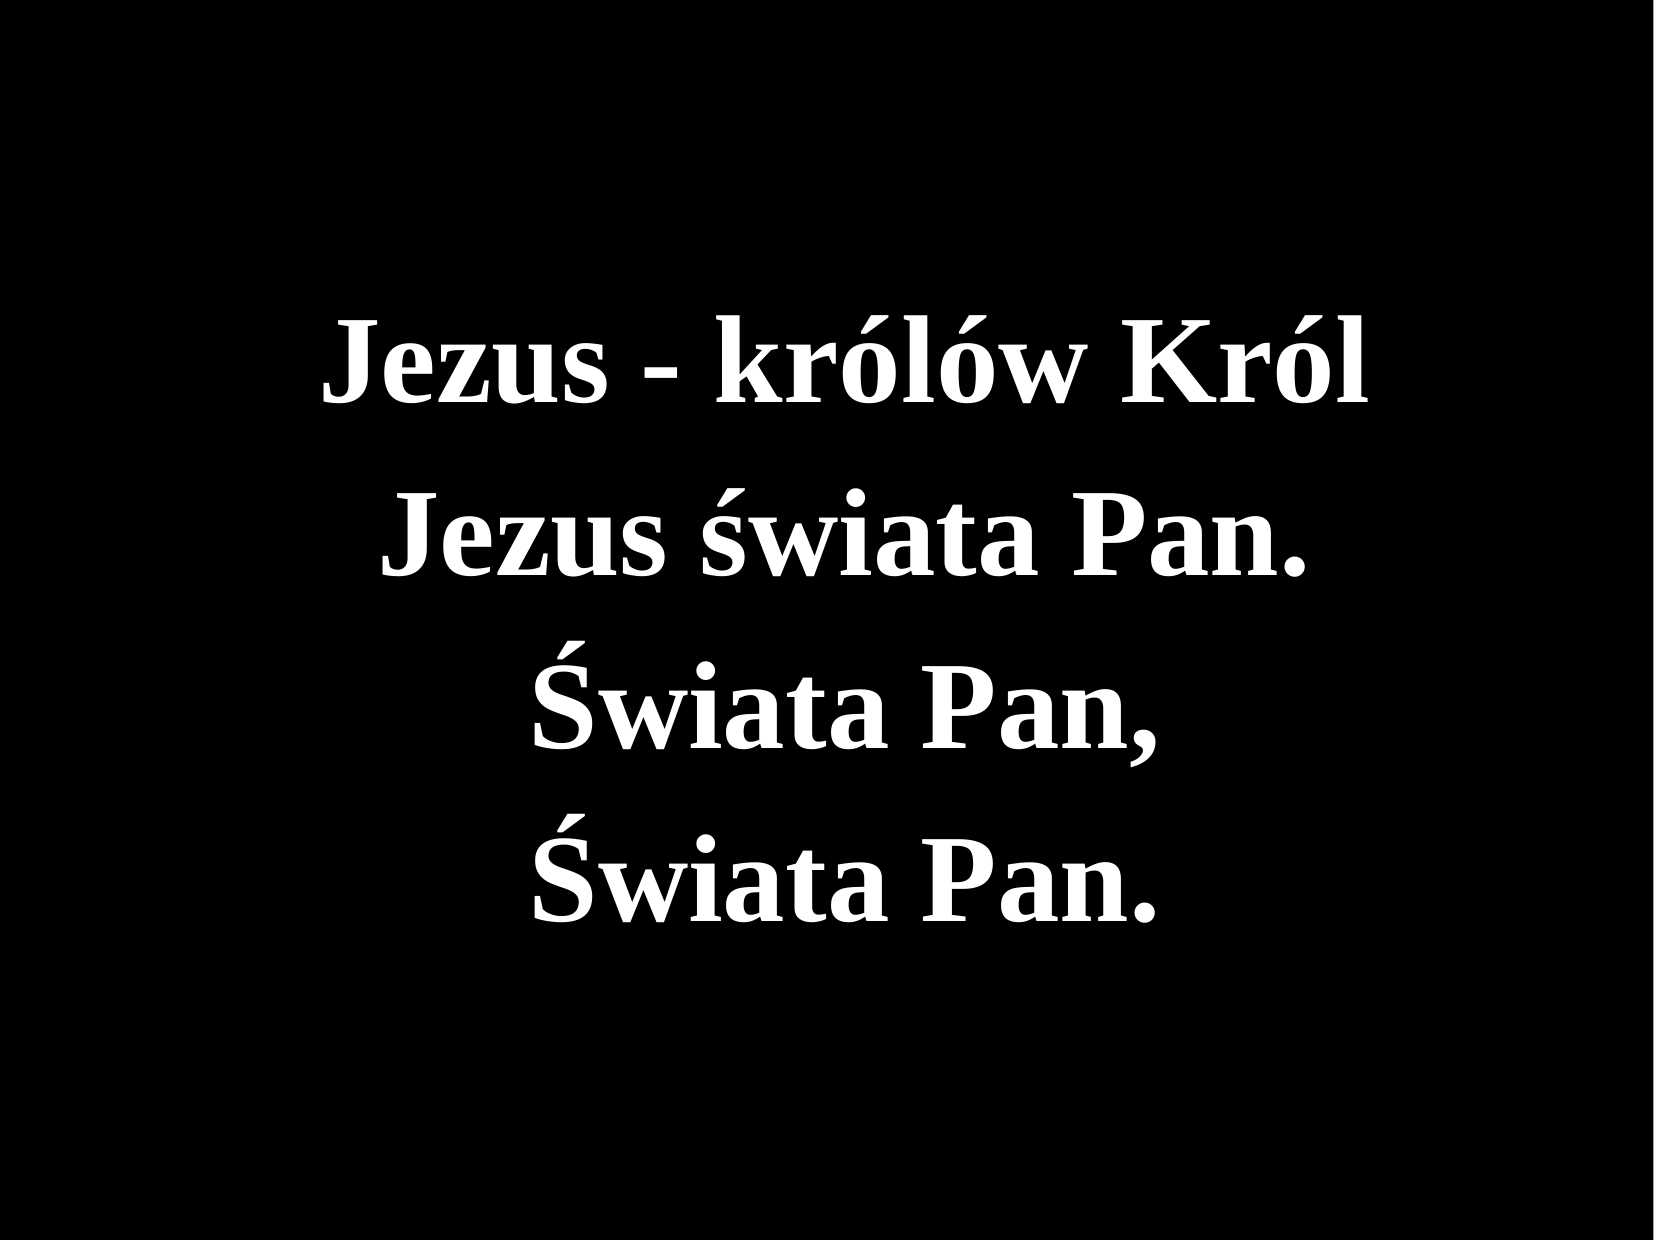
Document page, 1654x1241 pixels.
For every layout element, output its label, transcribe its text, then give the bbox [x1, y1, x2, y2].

subtitle Jezus - królów Król ppp Jezus świata Pan. ppp Świata Pan, ppp Świata Pan. [0, 0, 1654, 1241]
